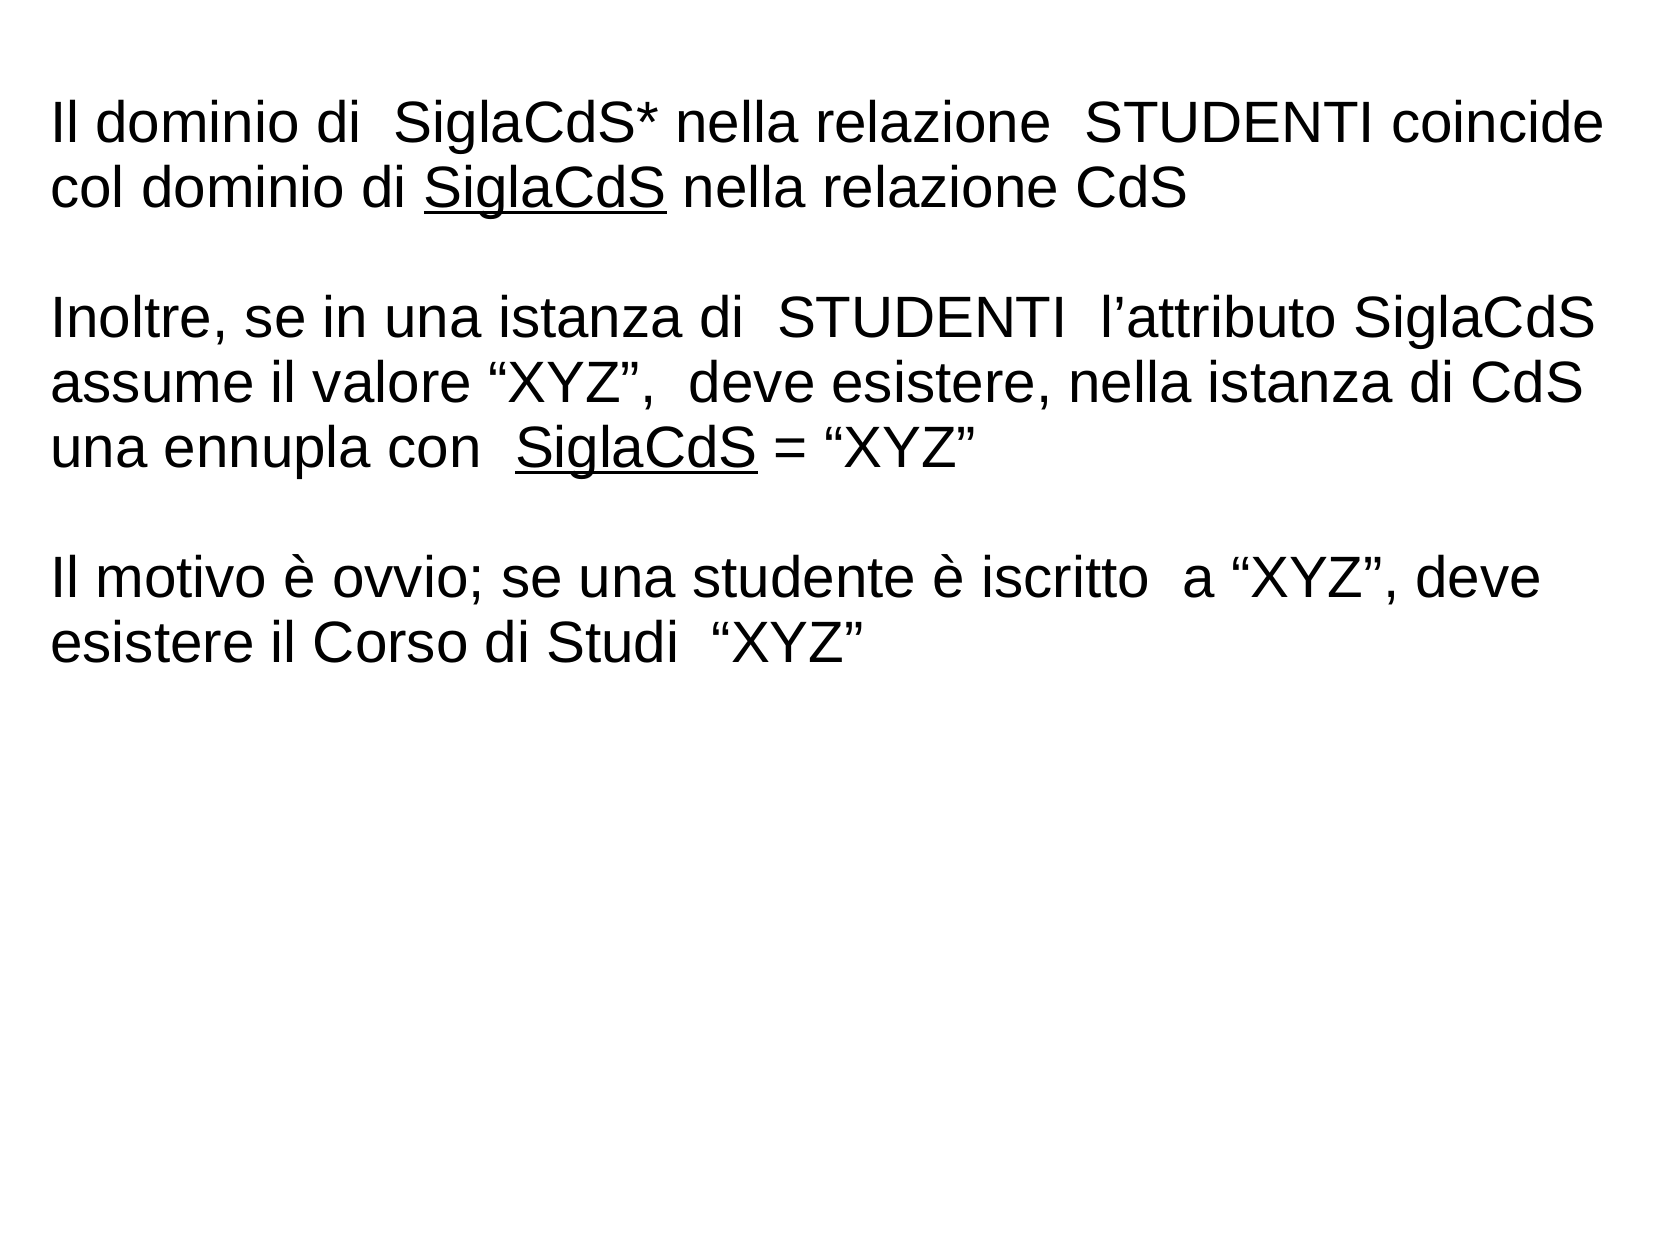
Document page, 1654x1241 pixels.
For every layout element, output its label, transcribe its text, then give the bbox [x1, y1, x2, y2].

text_box Il dominio di SiglaCdS* nella relazione STUDENTI coincide col dominio di SiglaCdS nella relazione CdS Inoltre, se in una istanza di STUDENTI l’attributo SiglaCdS assume il valore “XYZ”, deve esistere, nella istanza di CdS una ennupla con SiglaCdS = “XYZ” Il motivo è ovvio; se una studente è iscritto a “XYZ”, deve esistere il Corso di Studi “XYZ” [35, 82, 1654, 1182]
